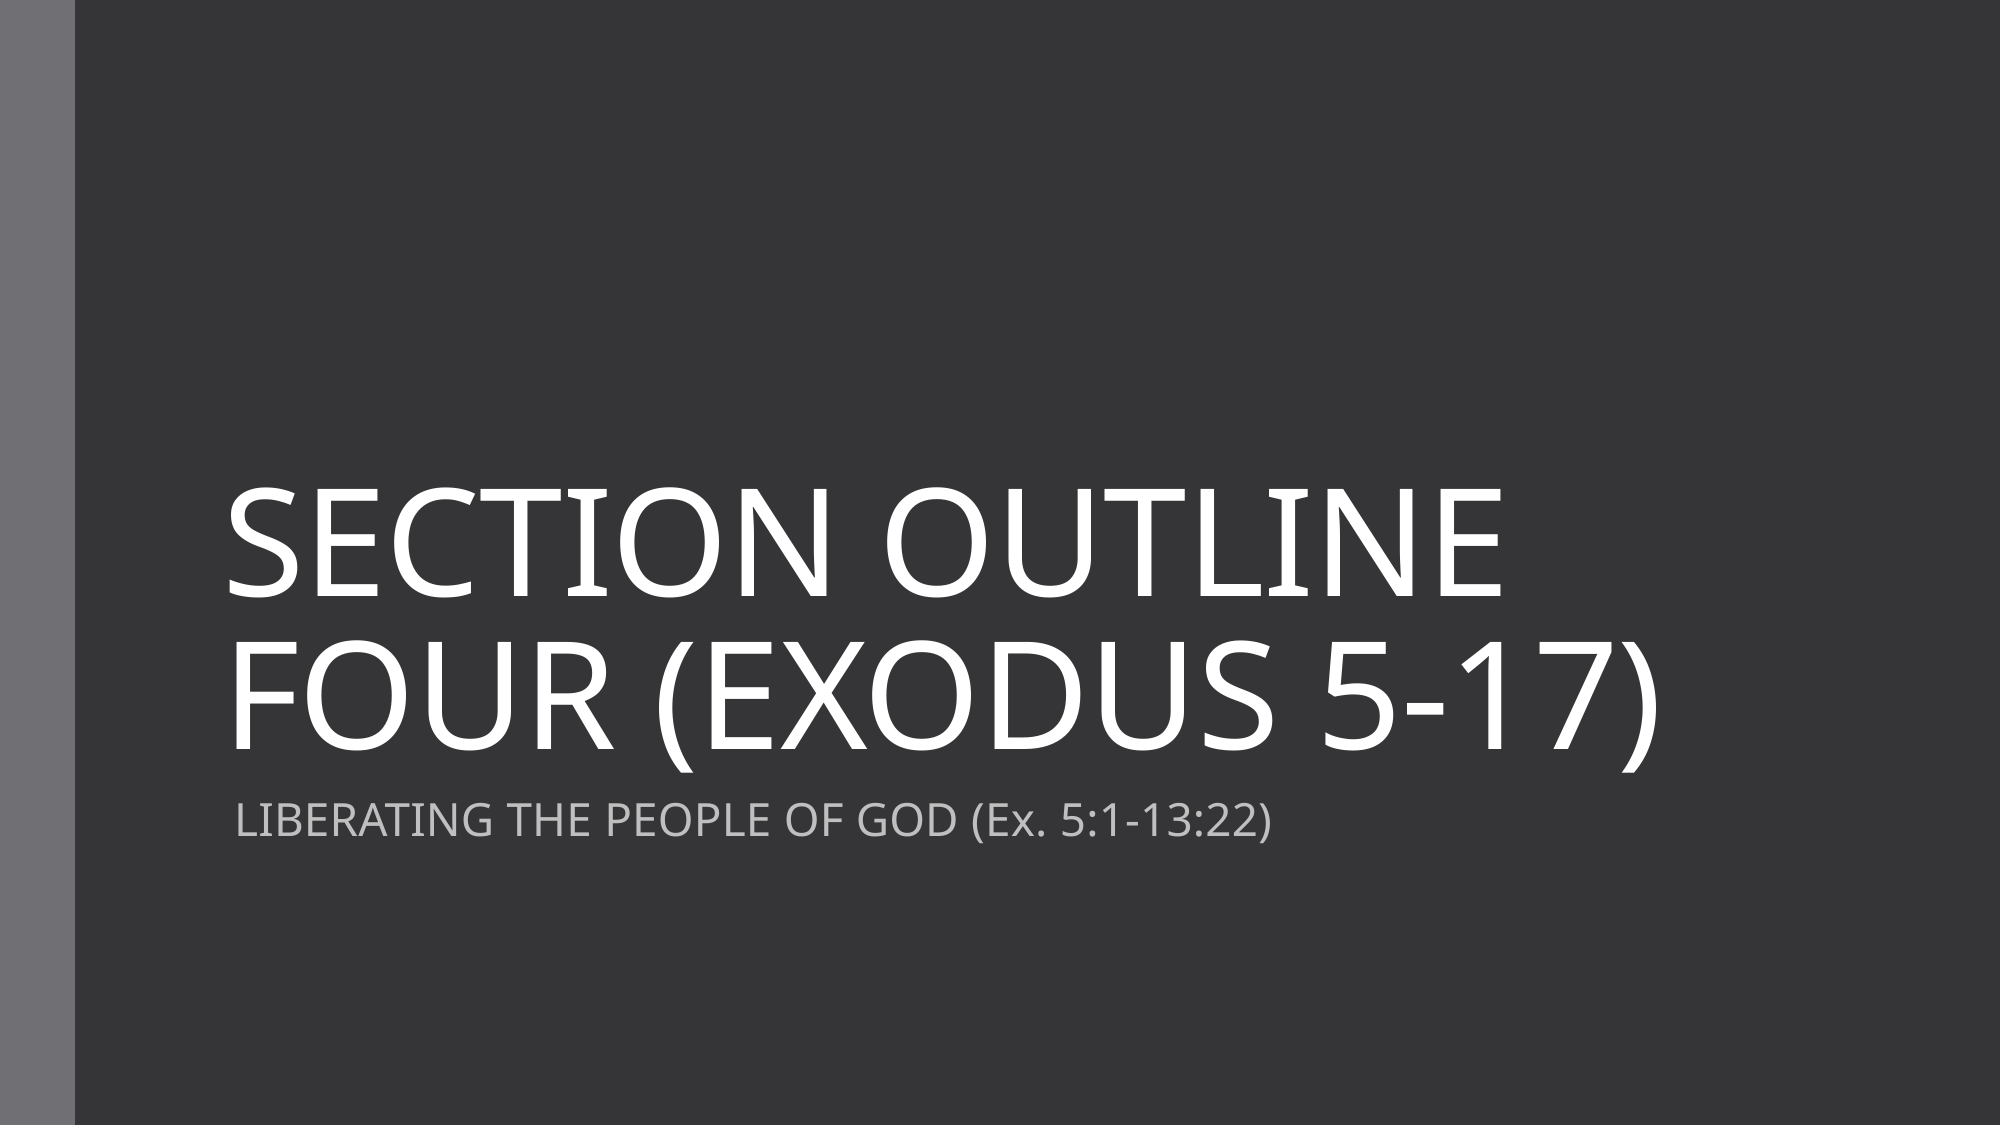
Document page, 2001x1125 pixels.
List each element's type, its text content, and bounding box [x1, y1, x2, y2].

subtitle LIBERATING THE PEOPLE OF GOD (Ex. 5:1-13:22) [206, 787, 1752, 1066]
title SECTION OUTLINE FOUR (EXODUS 5-17) [206, 124, 1752, 787]
